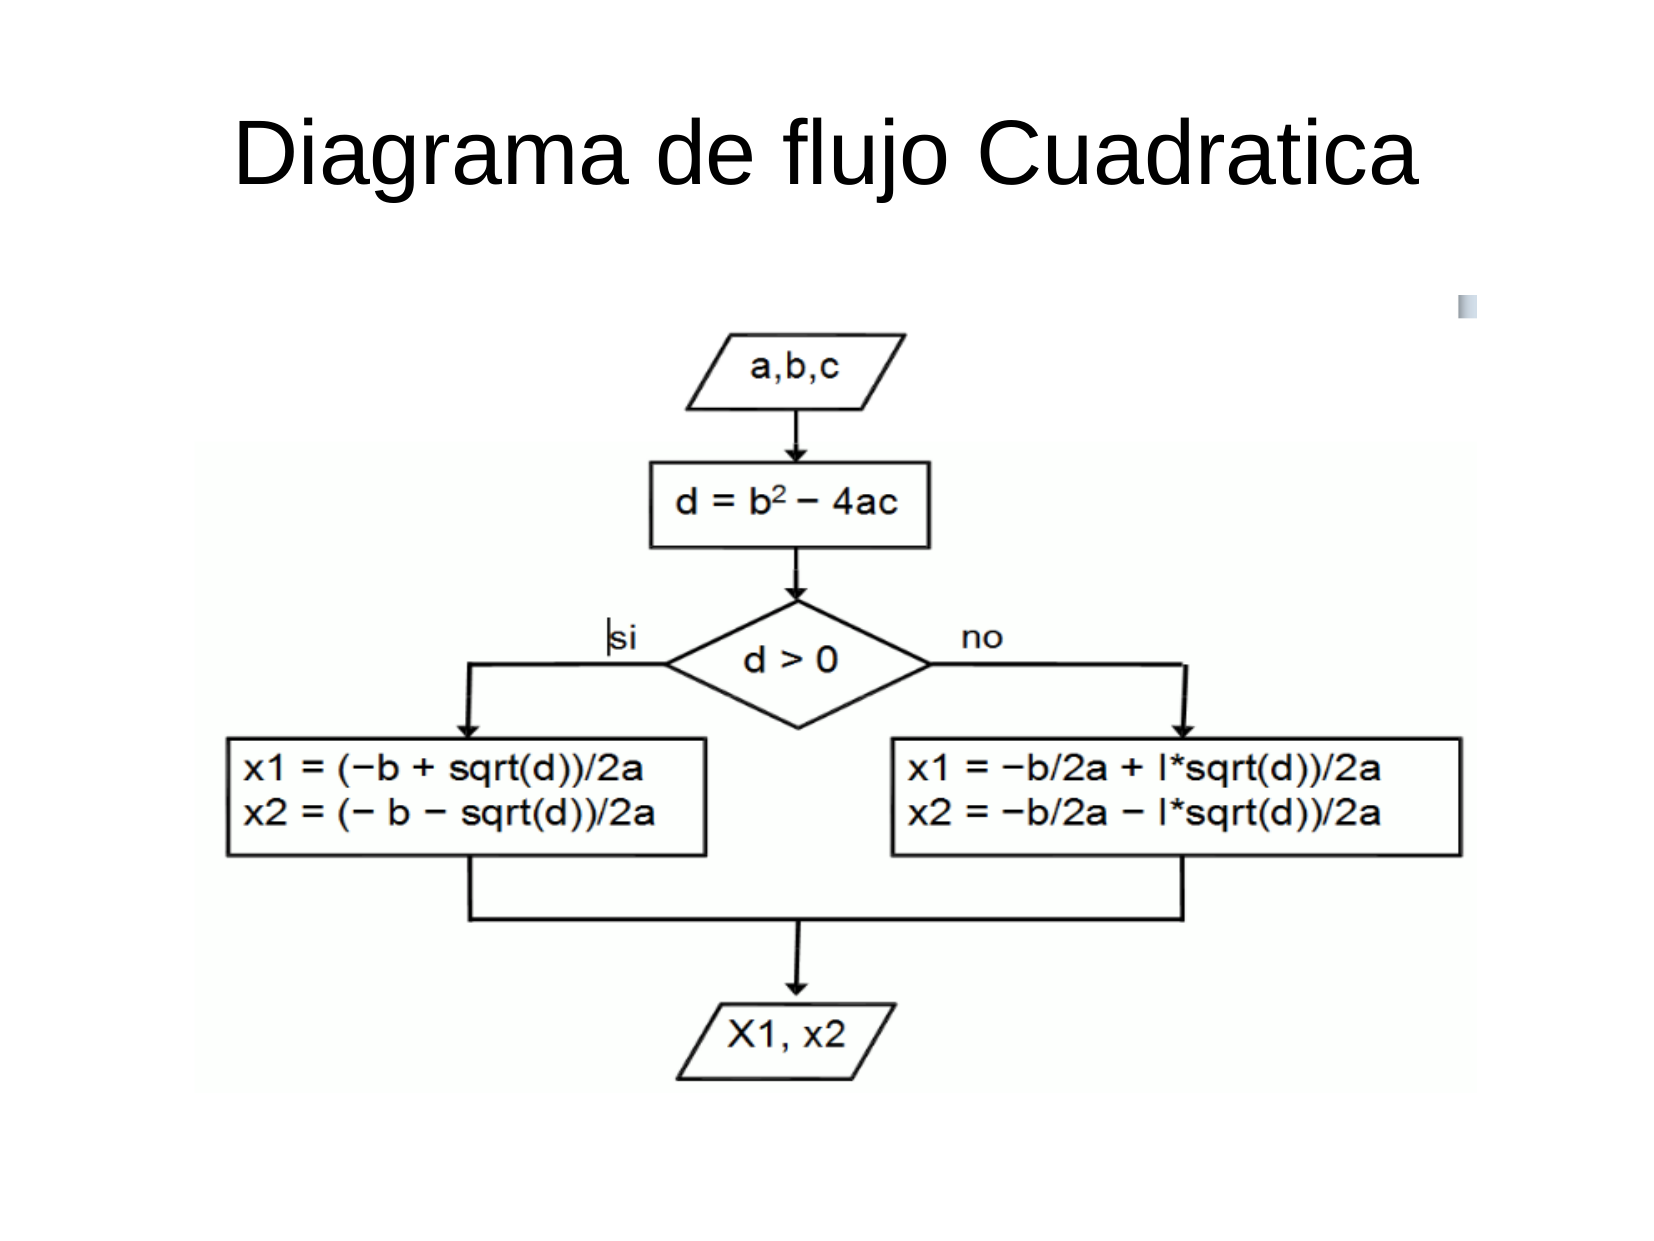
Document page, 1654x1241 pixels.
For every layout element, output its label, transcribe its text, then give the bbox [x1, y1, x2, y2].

picture [177, 295, 1477, 1093]
title Diagrama de flujo Cuadratica [82, 49, 1571, 257]
